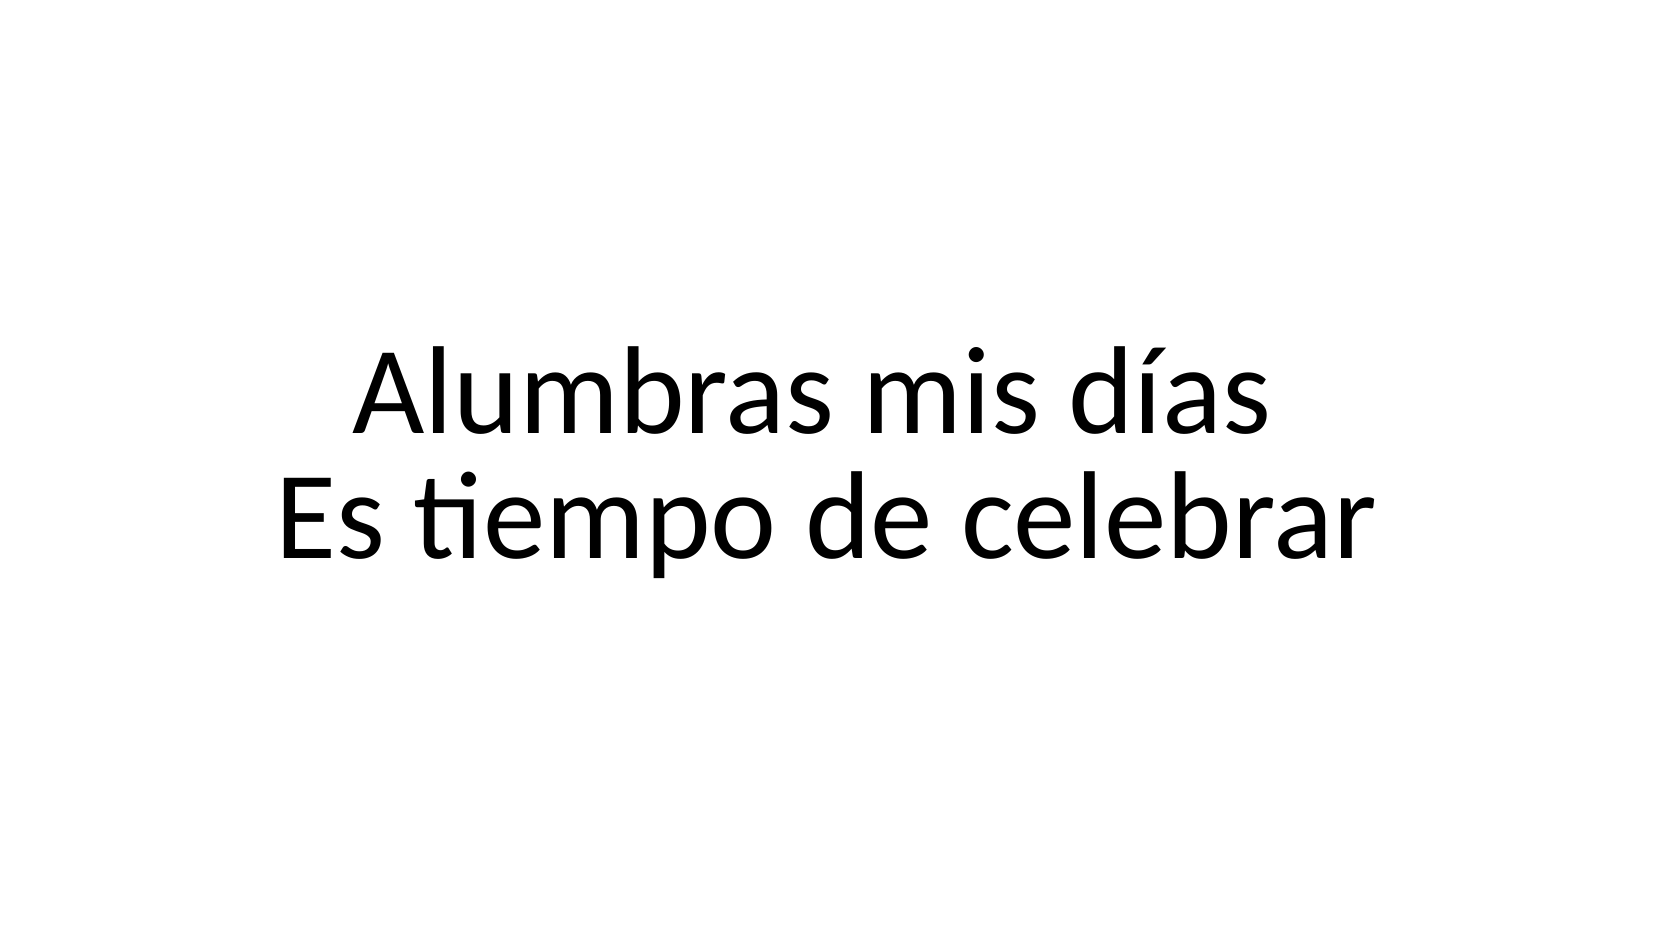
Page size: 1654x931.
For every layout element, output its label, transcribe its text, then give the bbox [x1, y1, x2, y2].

title Alumbras mis días Es tiempo de celebrar [0, 0, 1654, 931]
